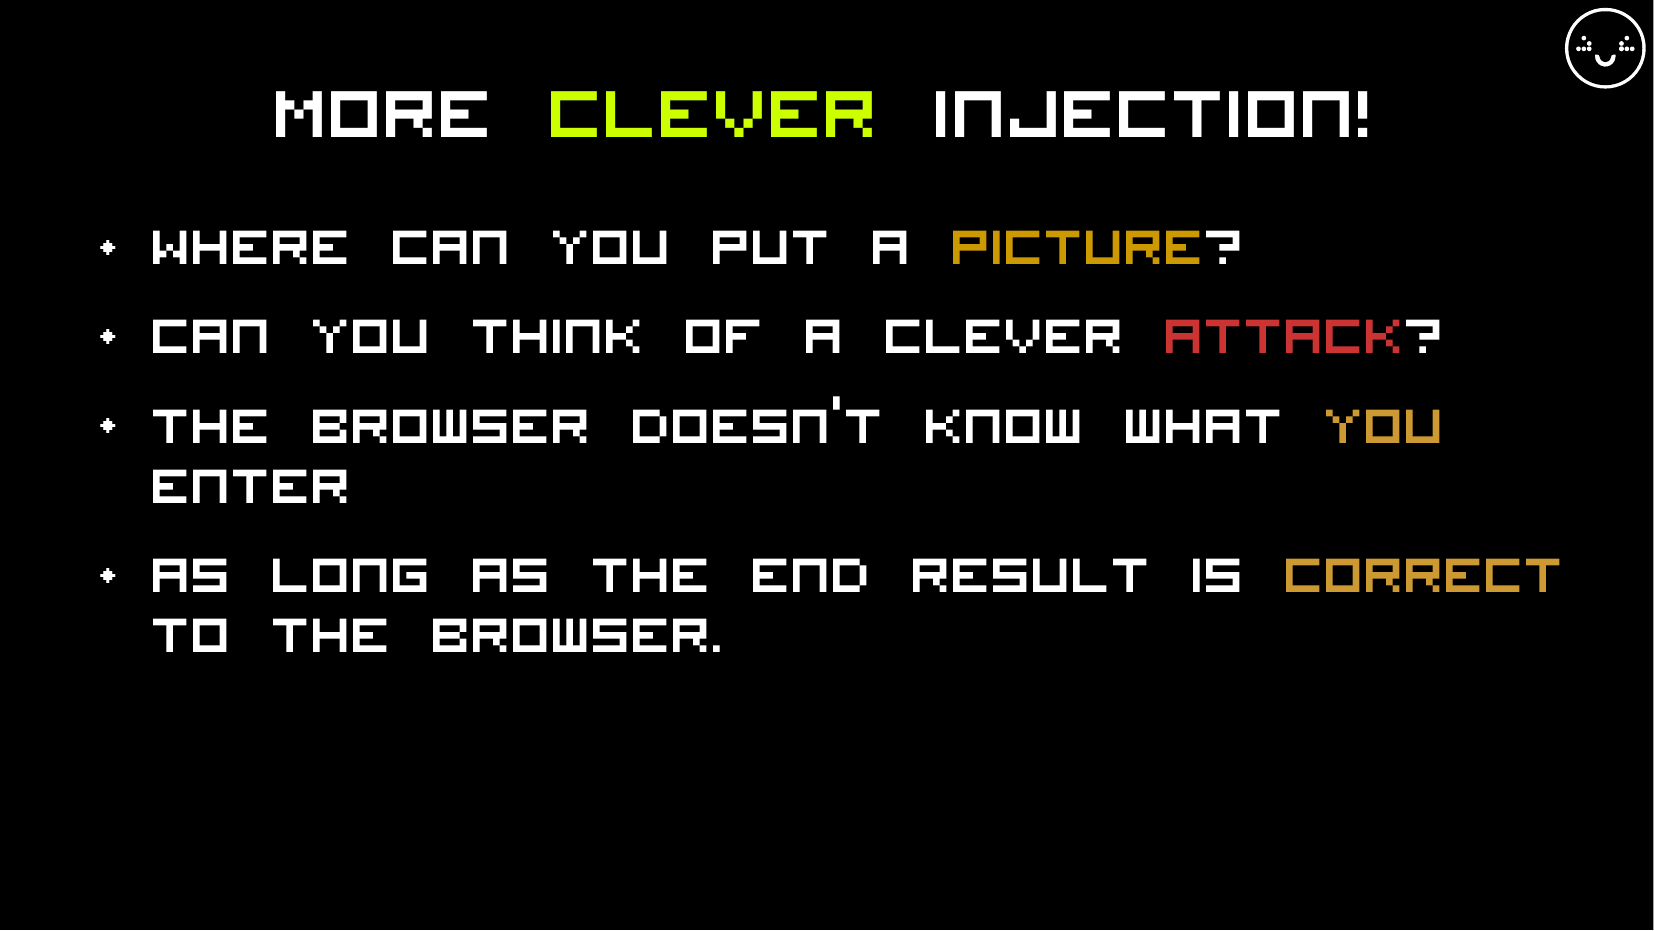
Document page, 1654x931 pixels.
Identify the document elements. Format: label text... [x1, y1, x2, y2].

title More clever injection! [82, 37, 1571, 193]
list Where can you put a picture? Can you think of a clever attack? The browser doesn’t know what you enter As long as the end result is correct to the browser. [82, 217, 1571, 758]
